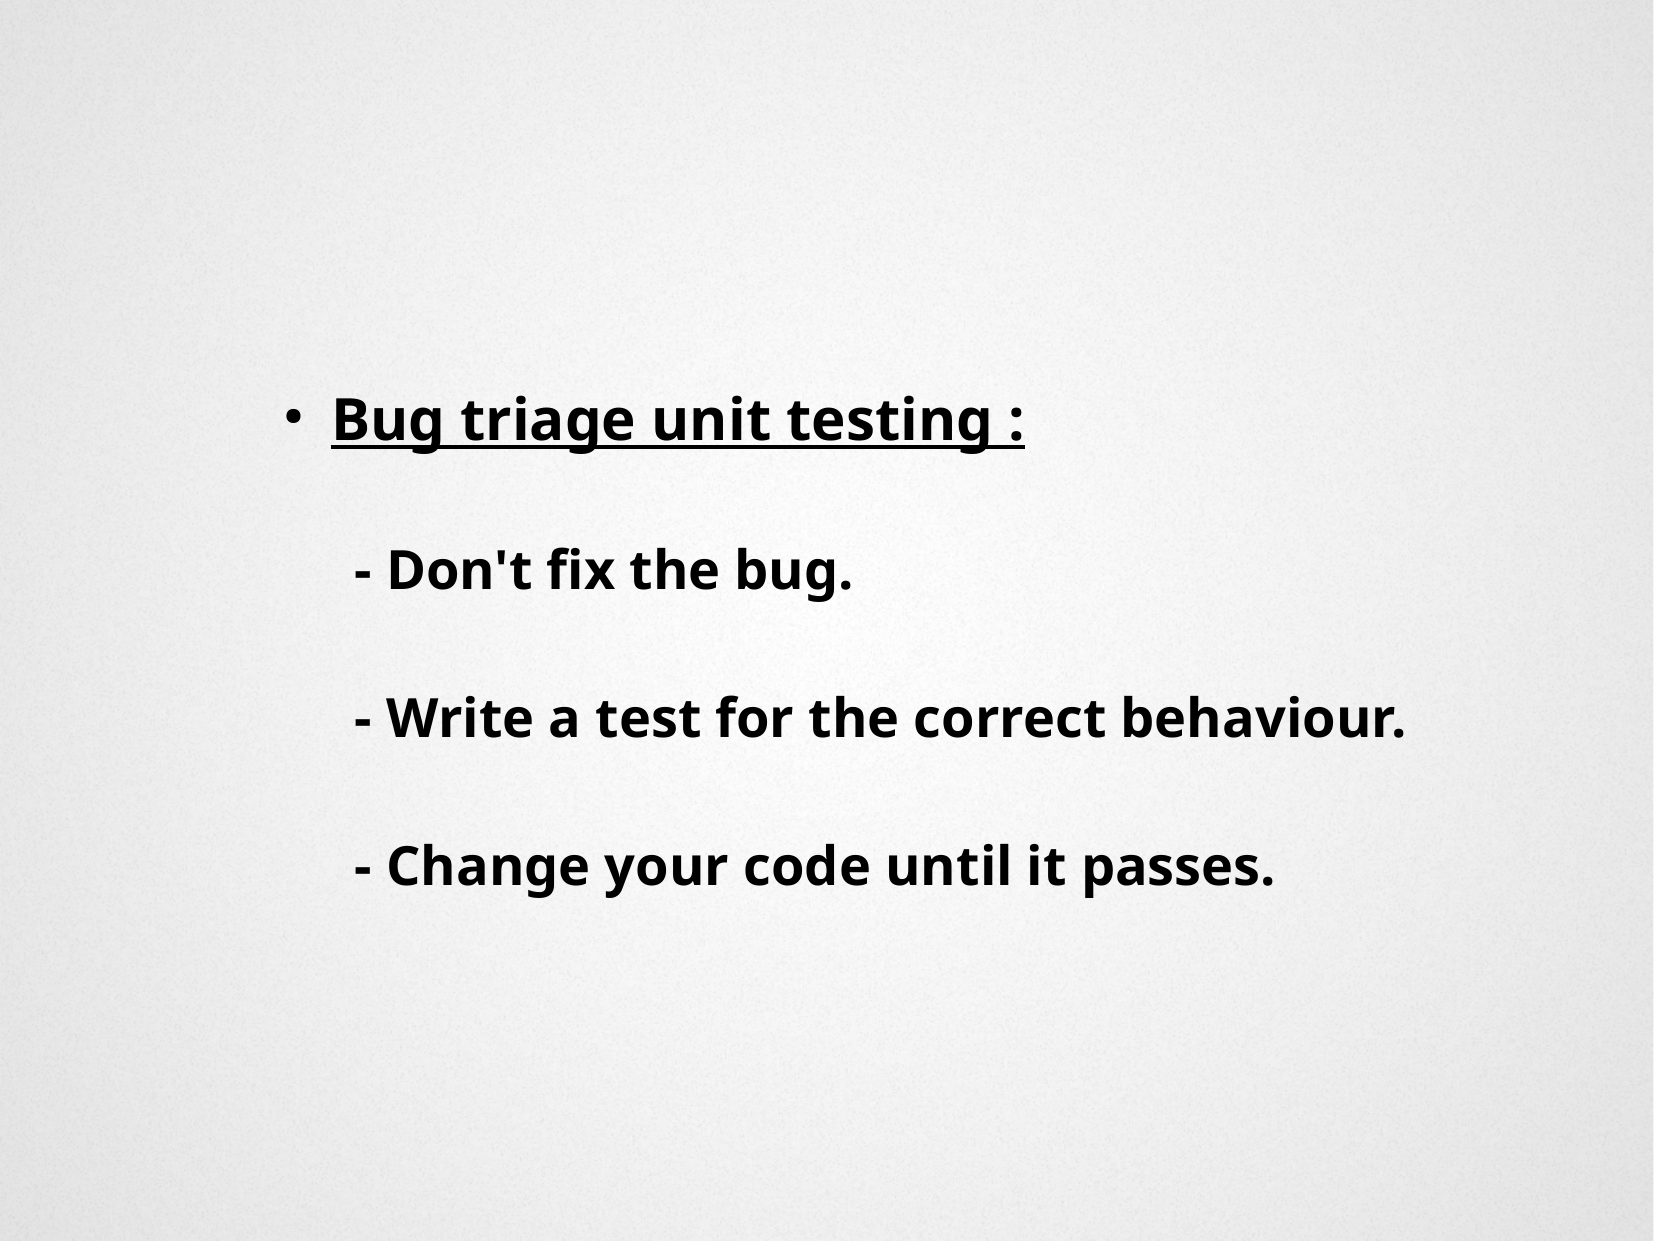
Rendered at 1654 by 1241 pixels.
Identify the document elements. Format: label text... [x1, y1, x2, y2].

text_box Bug triage unit testing : - Don't fix the bug. - Write a test for the correct behaviour. - Change your code until it passes. [238, 337, 1417, 863]
picture [0, 0, 1654, 1241]
